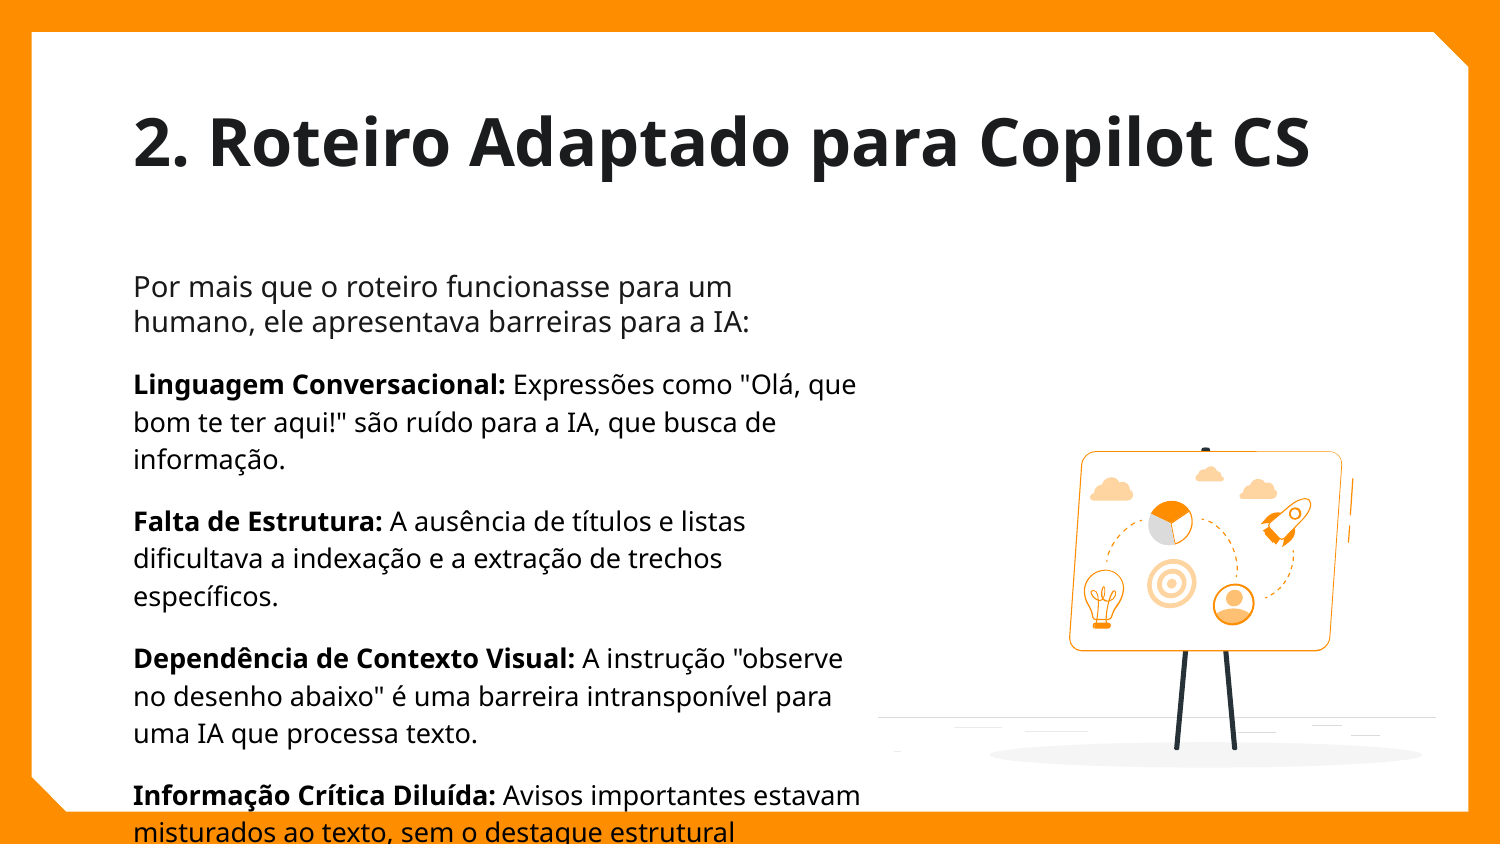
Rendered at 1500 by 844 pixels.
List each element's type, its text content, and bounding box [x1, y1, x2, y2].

title 2. Roteiro Adaptado para Copilot CS [118, 72, 1383, 167]
subtitle Por mais que o roteiro funcionasse para um humano, ele apresentava barreiras para a IA: Linguagem Conversacional: Expressões como "Olá, que bom te ter aqui!" são ruído para a IA, que busca de informação. Falta de Estrutura: A ausência de títulos e listas dificultava a indexação e a extração de trechos específicos. Dependência de Contexto Visual: A instrução "observe no desenho abaixo" é uma barreira intransponível para uma IA que processa texto. Informação Crítica Diluída: Avisos importantes estavam misturados ao texto, sem o destaque estrutural necessário para a IA priorizá-los. [118, 252, 879, 574]
text_box [1349, 478, 1354, 516]
text_box [878, 447, 1436, 768]
text_box [1347, 525, 1351, 543]
